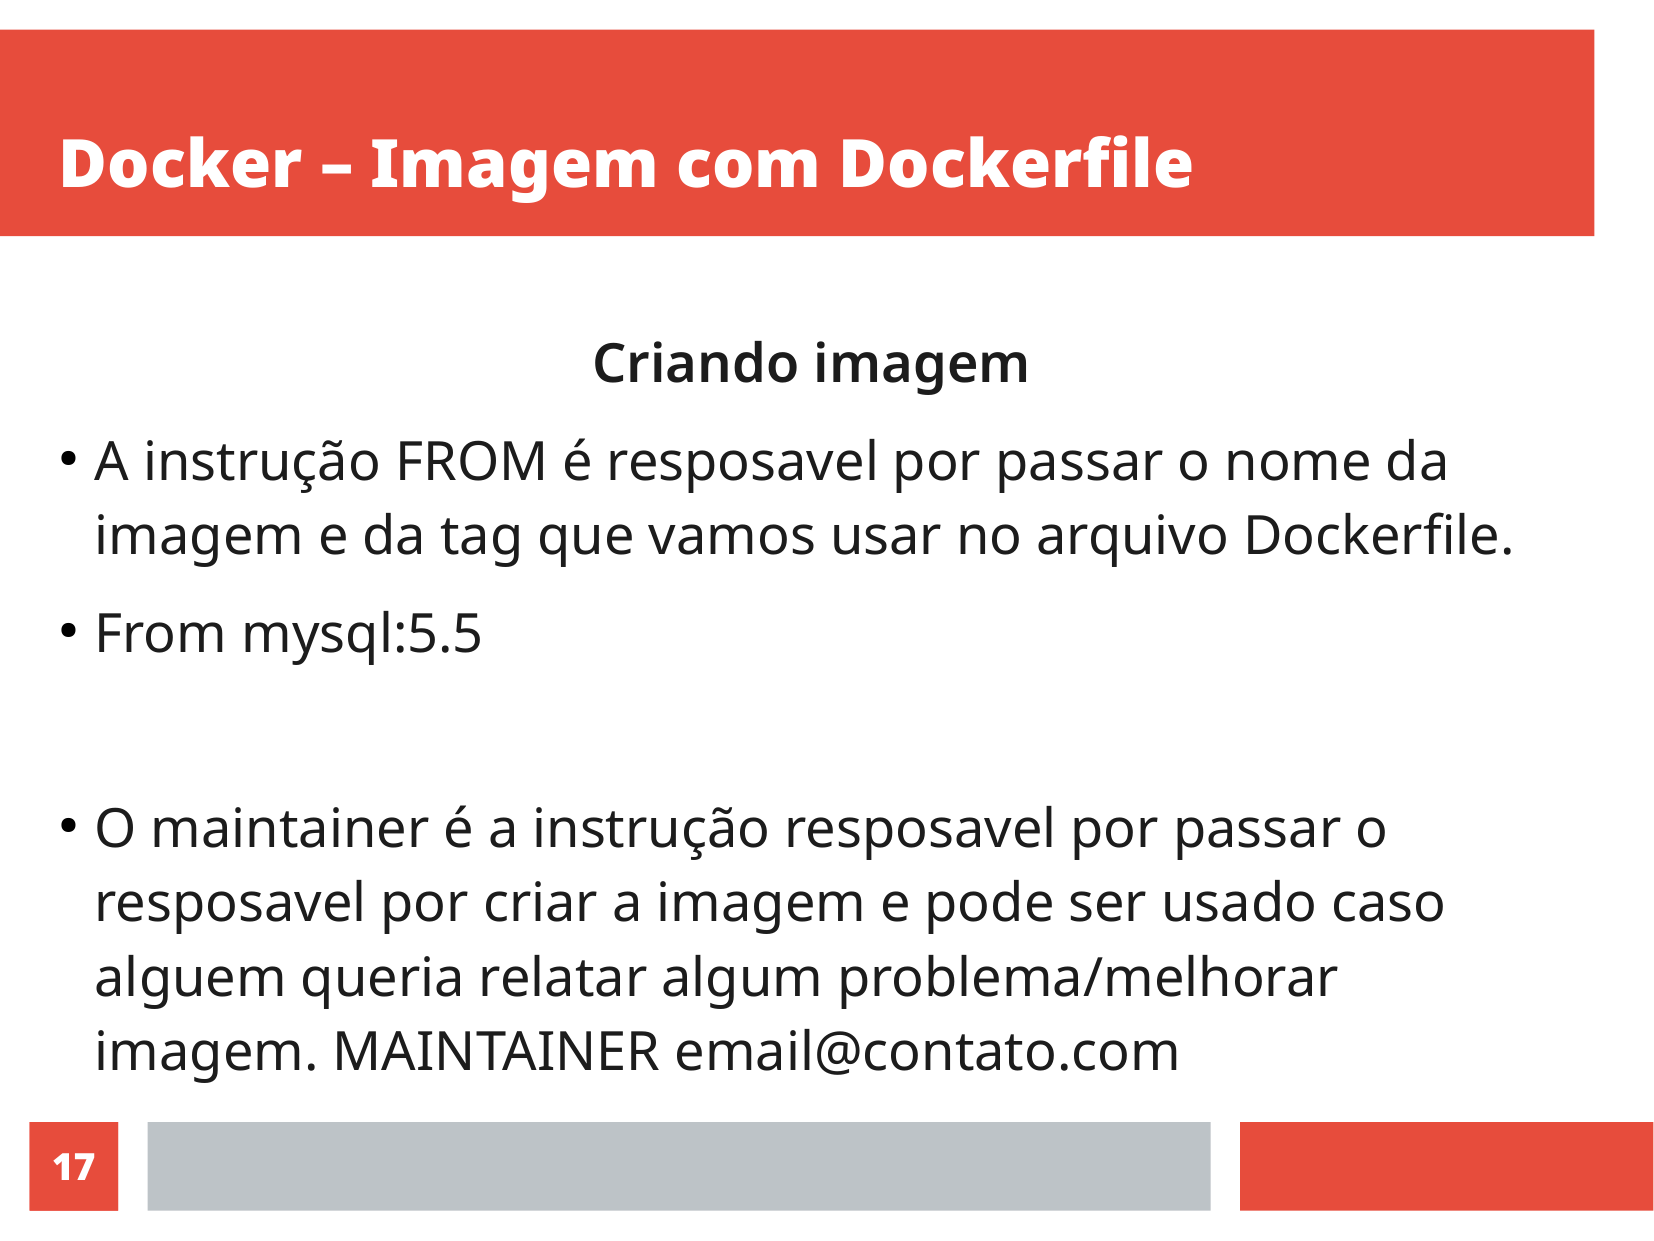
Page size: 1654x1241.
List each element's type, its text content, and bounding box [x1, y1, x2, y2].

list Criando imagem A instrução FROM é resposavel por passar o nome da imagem e da tag que vamos usar no arquivo Dockerfile. From mysql:5.5 O maintainer é a instrução resposavel por passar o resposavel por criar a imagem e pode ser usado caso alguem queria relatar algum problema/melhorar imagem. MAINTAINER email@contato.com [59, 324, 1565, 1093]
title Docker – Imagem com Dockerfile [59, 59, 1595, 207]
